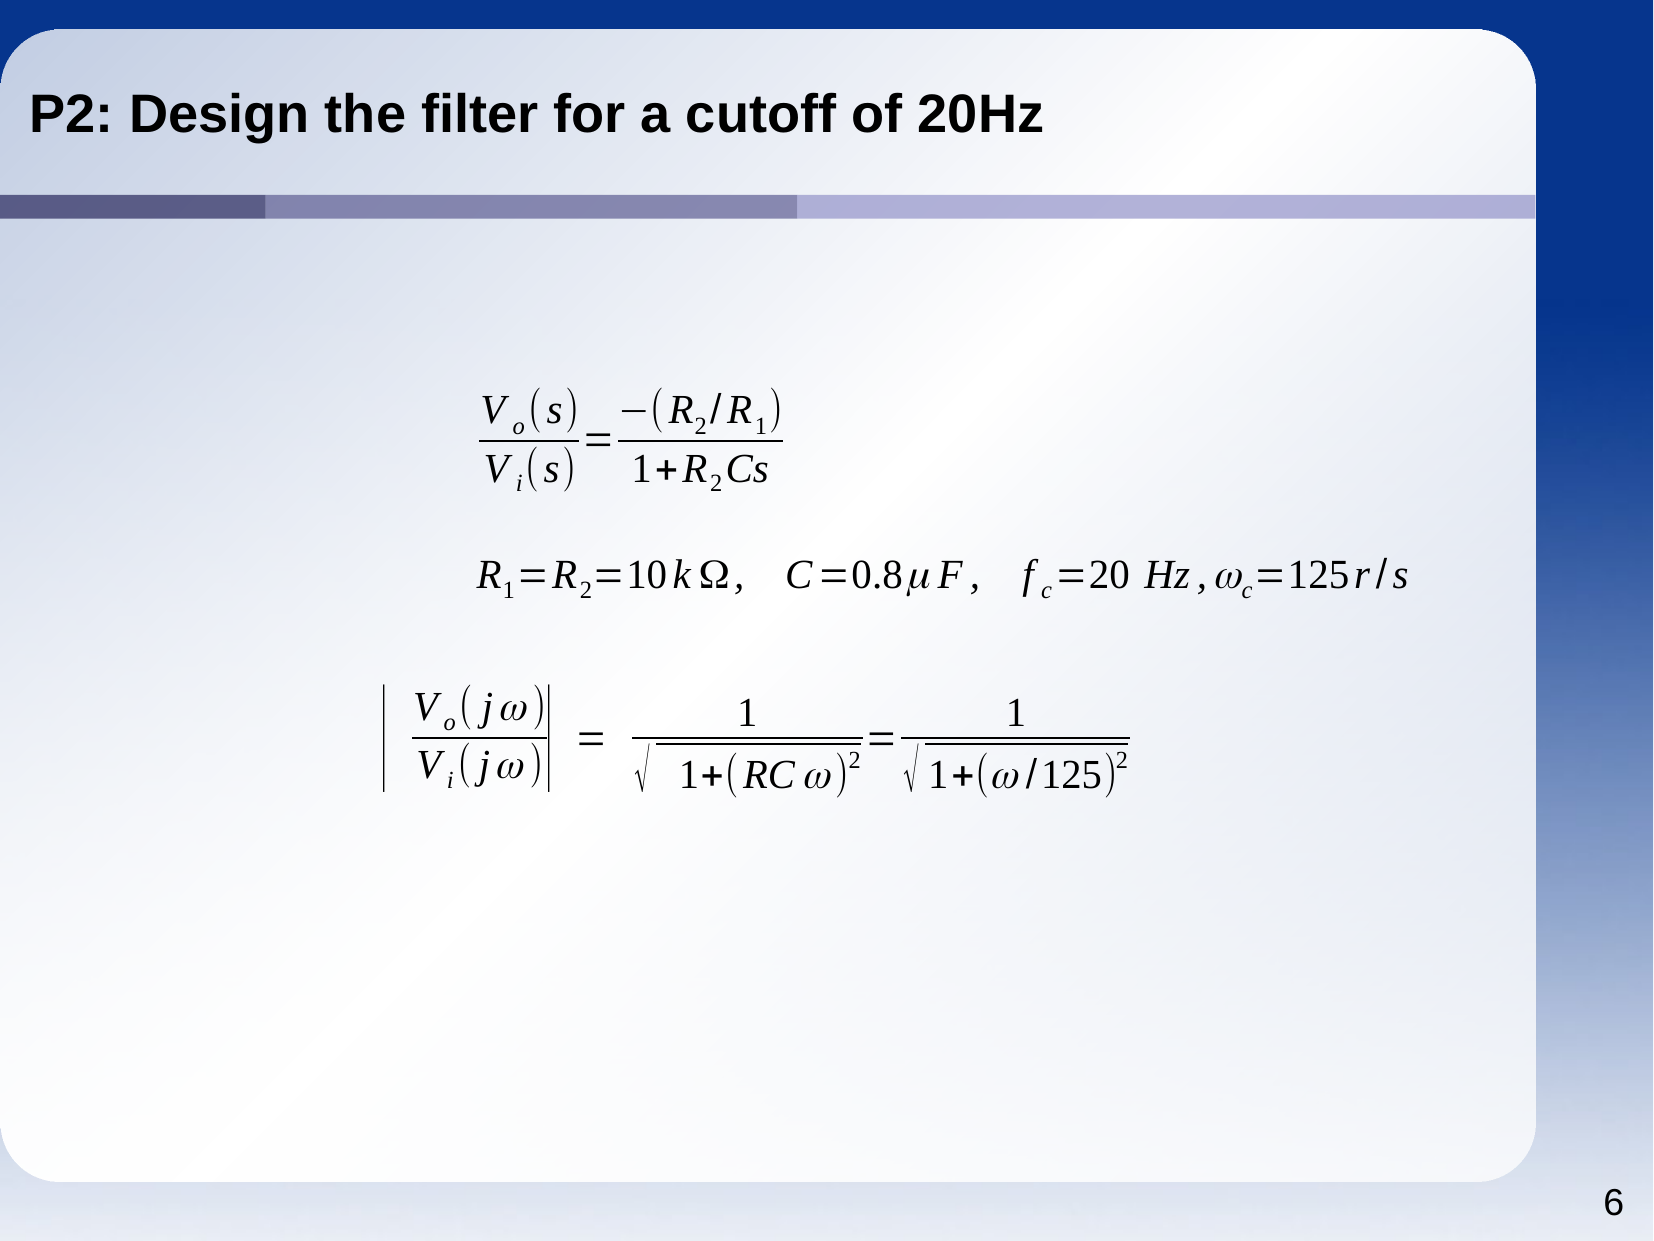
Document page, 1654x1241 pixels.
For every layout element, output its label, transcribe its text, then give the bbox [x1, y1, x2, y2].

title P2: Design the filter for a cutoff of 20Hz [29, 49, 1506, 178]
picture [0, 0, 1654, 1241]
chart [471, 385, 792, 498]
chart [468, 551, 1415, 604]
chart [371, 682, 1139, 801]
